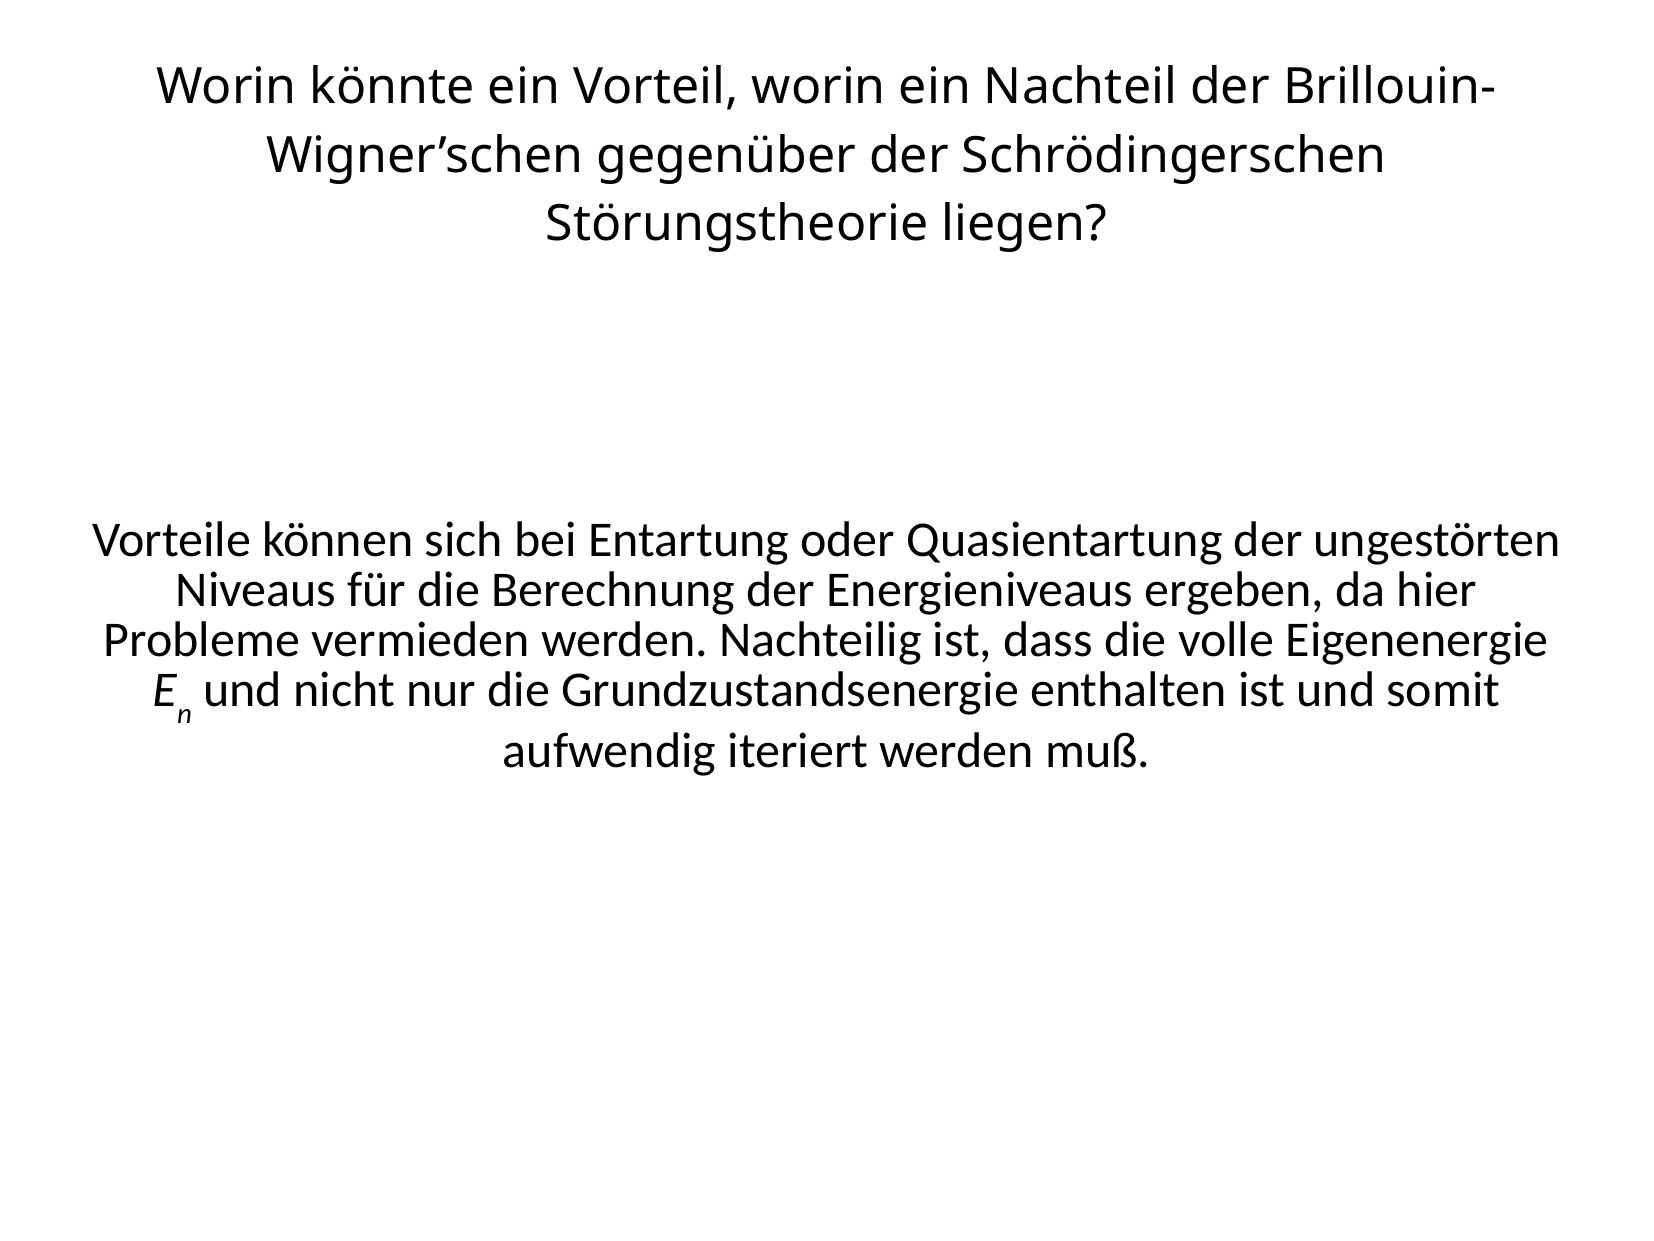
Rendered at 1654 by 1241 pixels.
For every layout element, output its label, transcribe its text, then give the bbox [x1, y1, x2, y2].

subtitle Vorteile können sich bei Entartung oder Quasientartung der ungestörten Niveaus für die Berechnung der Energieniveaus ergeben, da hier Probleme vermieden werden. Nachteilig ist, dass die volle Eigenenergie En und nicht nur die Grundzustandsenergie enthalten ist und somit aufwendig iteriert werden muß. [82, 290, 1571, 1010]
title Worin könnte ein Vorteil, worin ein Nachteil der Brillouin-Wigner’schen gegenüber der Schrödingerschen Störungstheorie liegen? [82, 49, 1571, 257]
